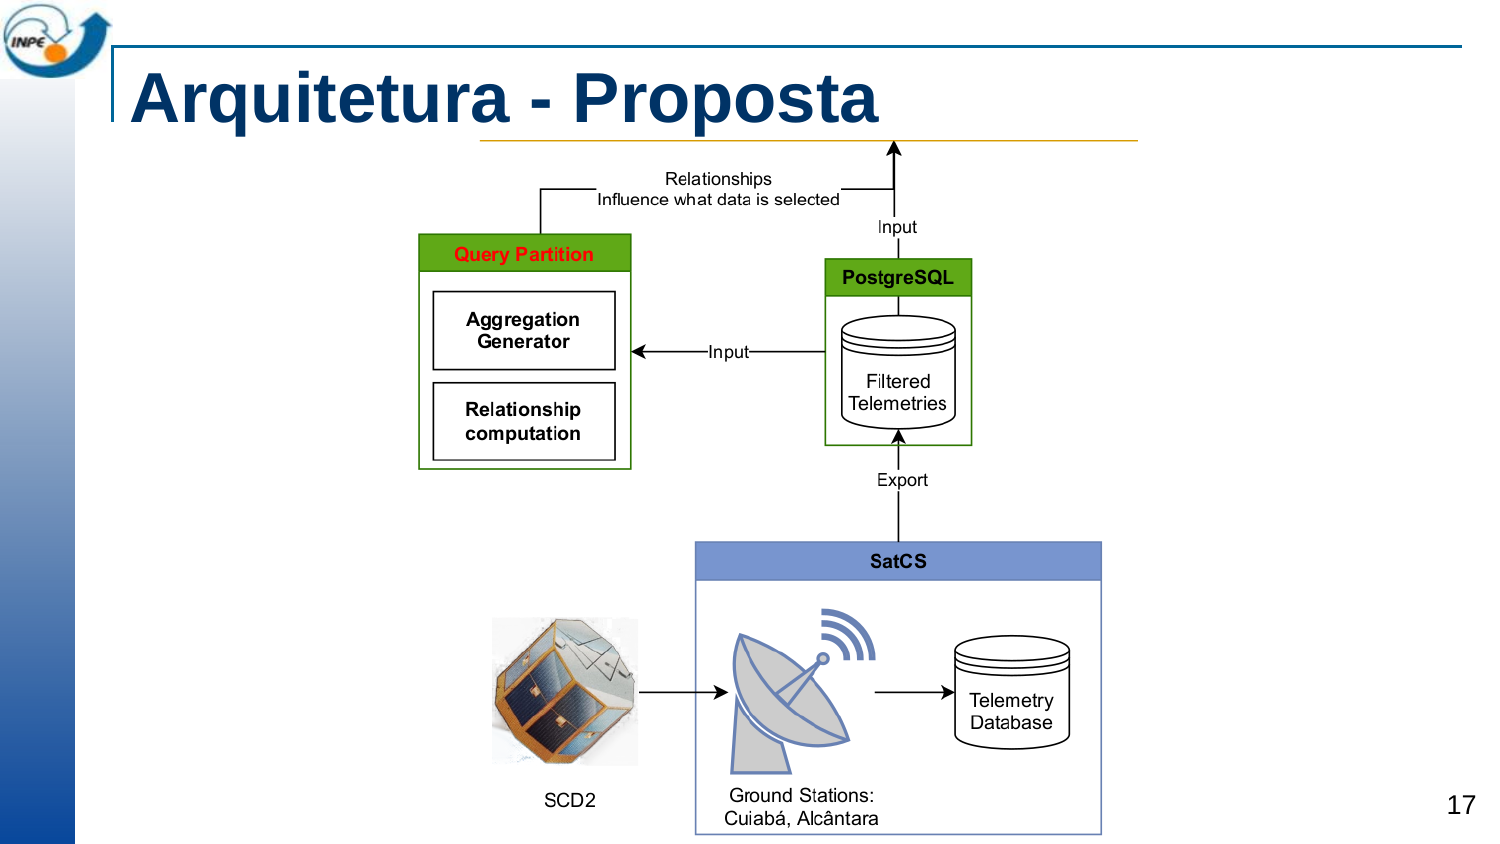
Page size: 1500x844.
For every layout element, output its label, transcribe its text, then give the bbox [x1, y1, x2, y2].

picture [0, 0, 113, 79]
slide_number <number> [1403, 779, 1494, 844]
title Arquitetura - Proposta [112, 46, 1450, 141]
picture [362, 140, 1138, 844]
